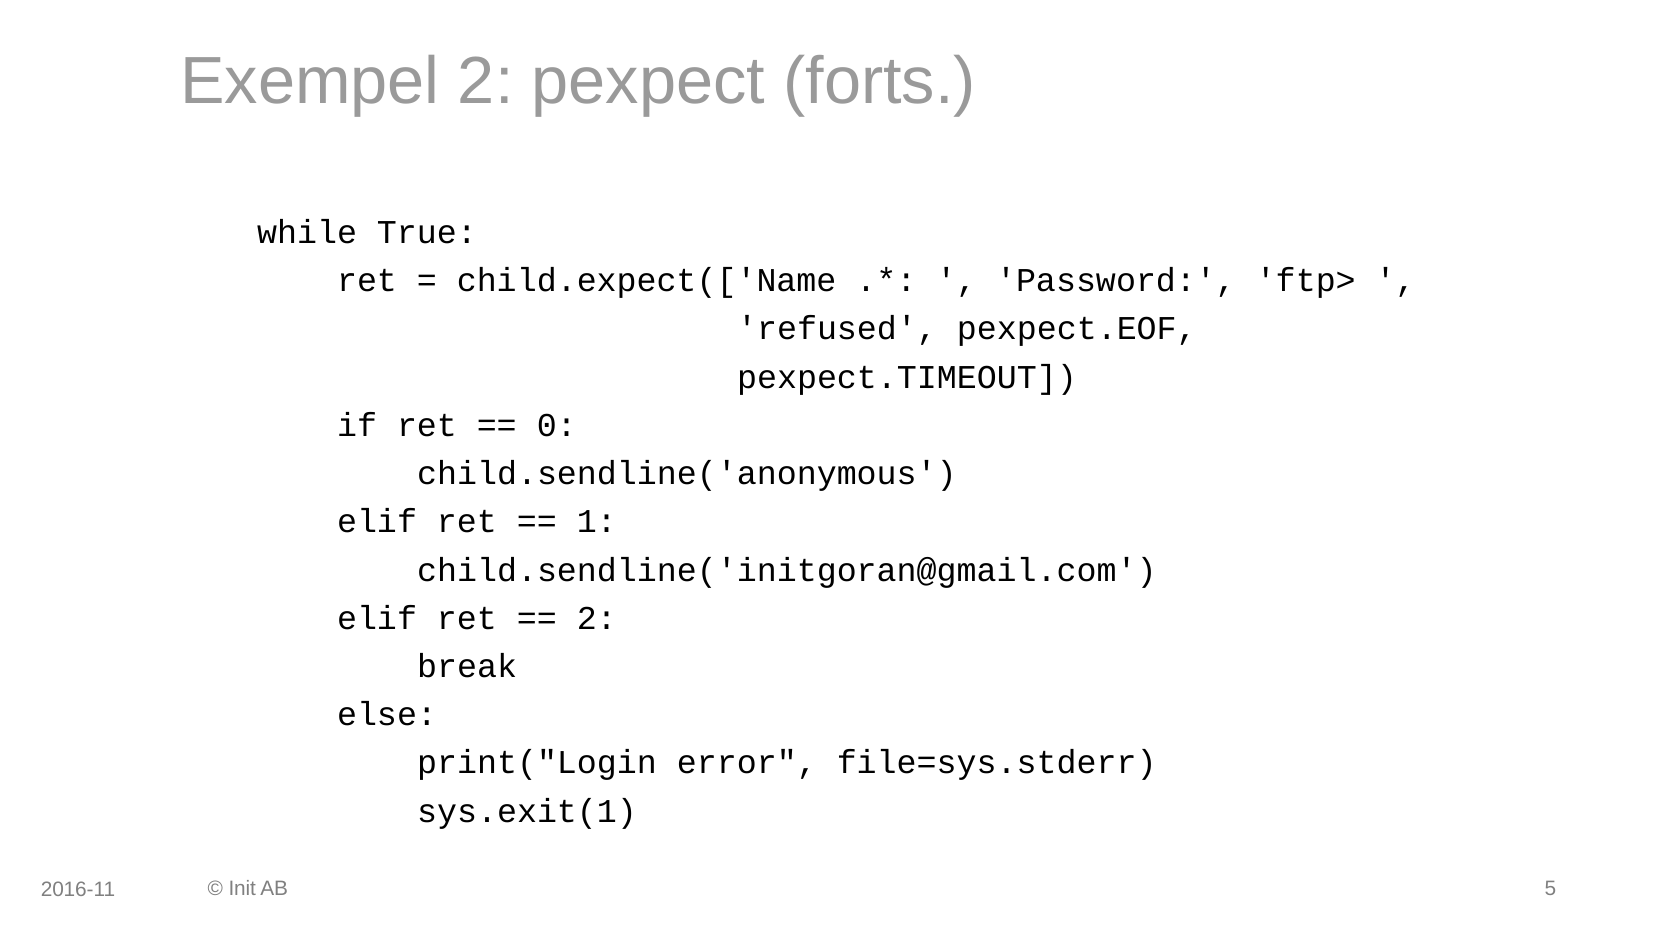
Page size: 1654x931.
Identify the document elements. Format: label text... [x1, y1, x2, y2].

text_box while True: ret = child.expect(['Name .*: ', 'Password:', 'ftp> ', 'refused', pexpect.EOF, pexpect.TIMEOUT]) if ret == 0: child.sendline('anonymous') elif ret == 1: child.sendline('initgoran@gmail.com') elif ret == 2: break else: print("Login error", file=sys.stderr) sys.exit(1) [165, 156, 1489, 801]
text_box <nummer> [1488, 857, 1571, 908]
text_box © Init AB [192, 857, 1461, 908]
text_box 2016-11 [26, 858, 164, 909]
text_box Exempel 2: pexpect (forts.) [165, 0, 1489, 125]
